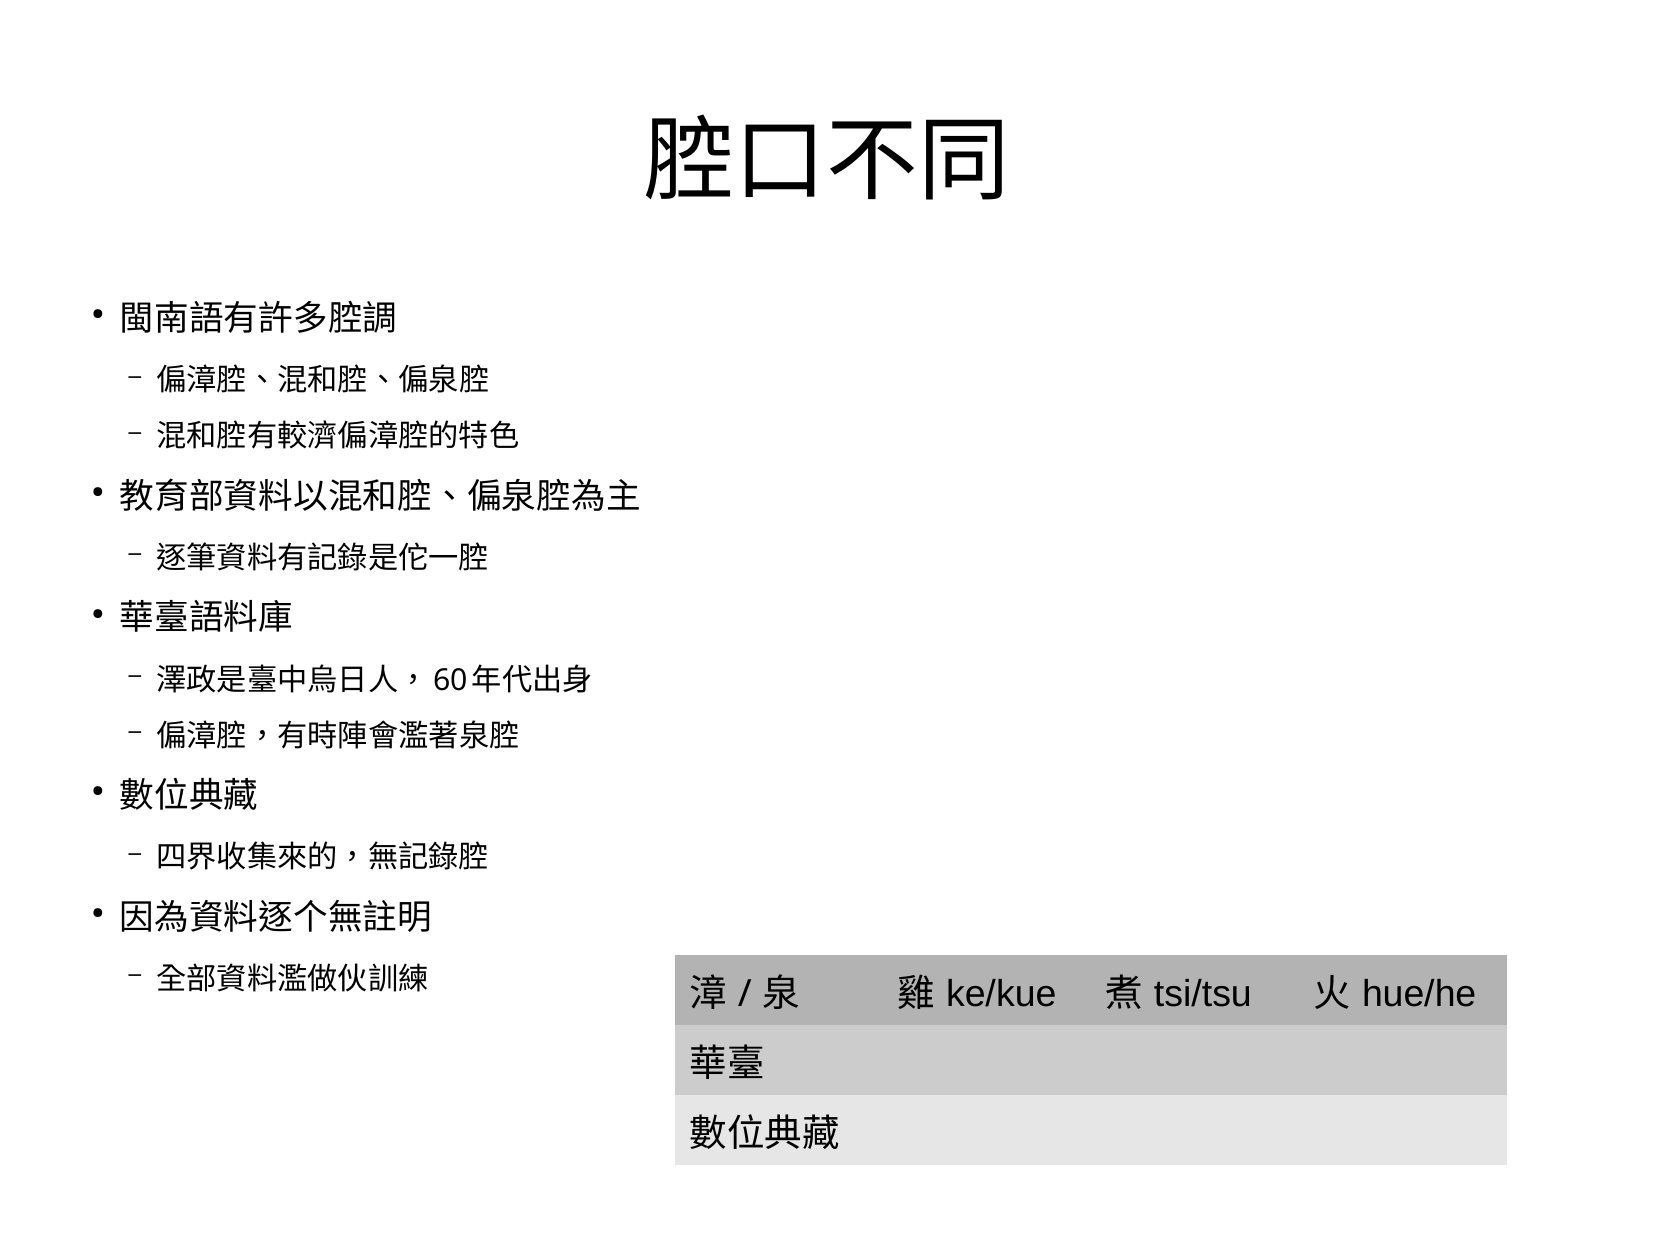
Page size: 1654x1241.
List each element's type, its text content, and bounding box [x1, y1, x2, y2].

table_header 火hue/he [1299, 955, 1507, 1025]
table_header 煮tsi/tsu [1091, 955, 1299, 1025]
list 閩南語有許多腔調 偏漳腔、混和腔、偏泉腔 混和腔有較濟偏漳腔的特色 教育部資料以混和腔、偏泉腔為主 逐筆資料有記錄是佗一腔 華臺語料庫 澤政是臺中烏日人，60年代出身 偏漳腔，有時陣會濫著泉腔 數位典藏 四界收集來的，無記錄腔 因為資料逐个無註明 全部資料濫做伙訓練 [82, 290, 1538, 1010]
table_cell [1299, 1025, 1507, 1095]
table_cell [1091, 1025, 1299, 1095]
table_header 雞ke/kue [883, 955, 1091, 1025]
title 腔口不同 [82, 49, 1571, 257]
table_cell [883, 1095, 1091, 1165]
table_cell [883, 1025, 1091, 1095]
table_cell [1091, 1095, 1299, 1165]
table_header 漳/泉 [675, 955, 883, 1025]
table_cell [1299, 1095, 1507, 1165]
table_cell 華臺 [675, 1025, 883, 1095]
table_cell 數位典藏 [675, 1095, 883, 1165]
